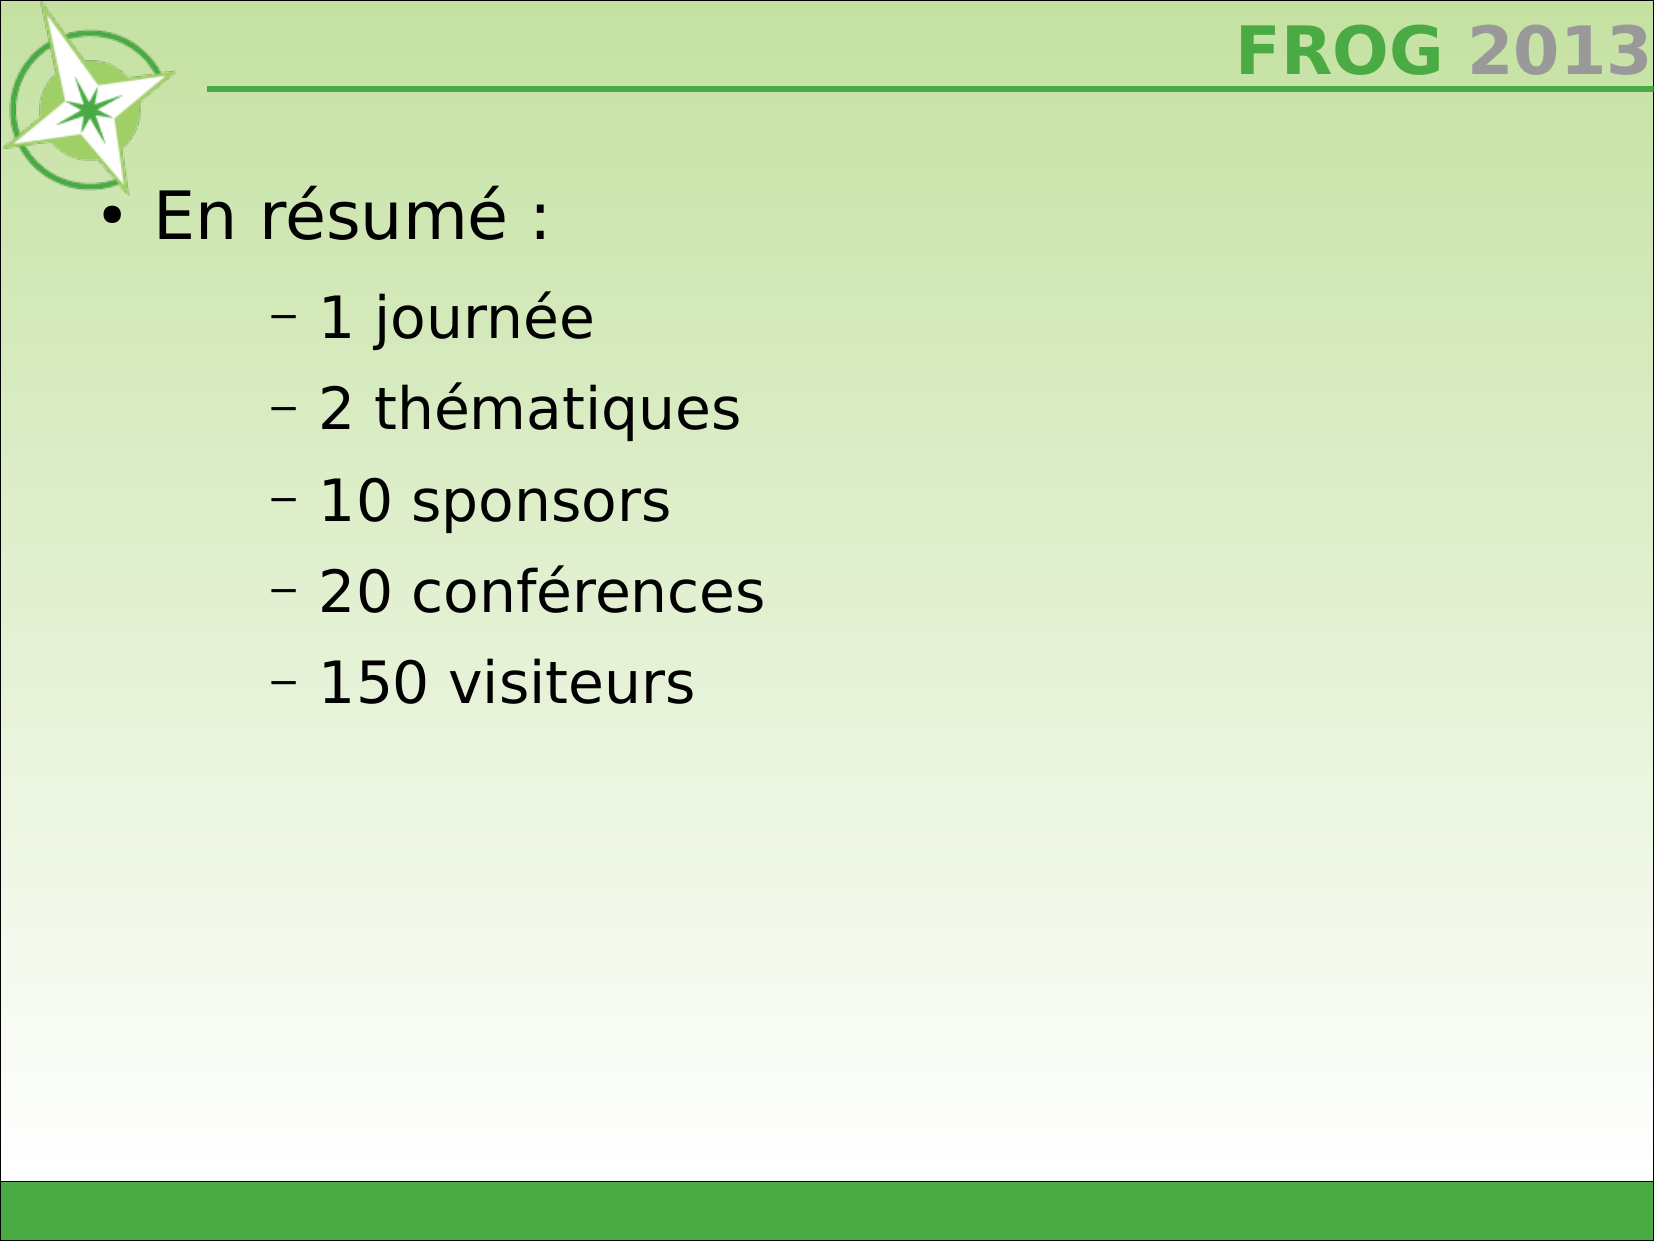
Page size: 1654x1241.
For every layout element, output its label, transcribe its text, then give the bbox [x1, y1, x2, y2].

title FROG 2013 [165, 2, 1654, 101]
list En résumé : 1 journée 2 thématiques 10 sponsors 20 conférences 150 visiteurs [82, 177, 1571, 1109]
picture [2, 0, 178, 197]
